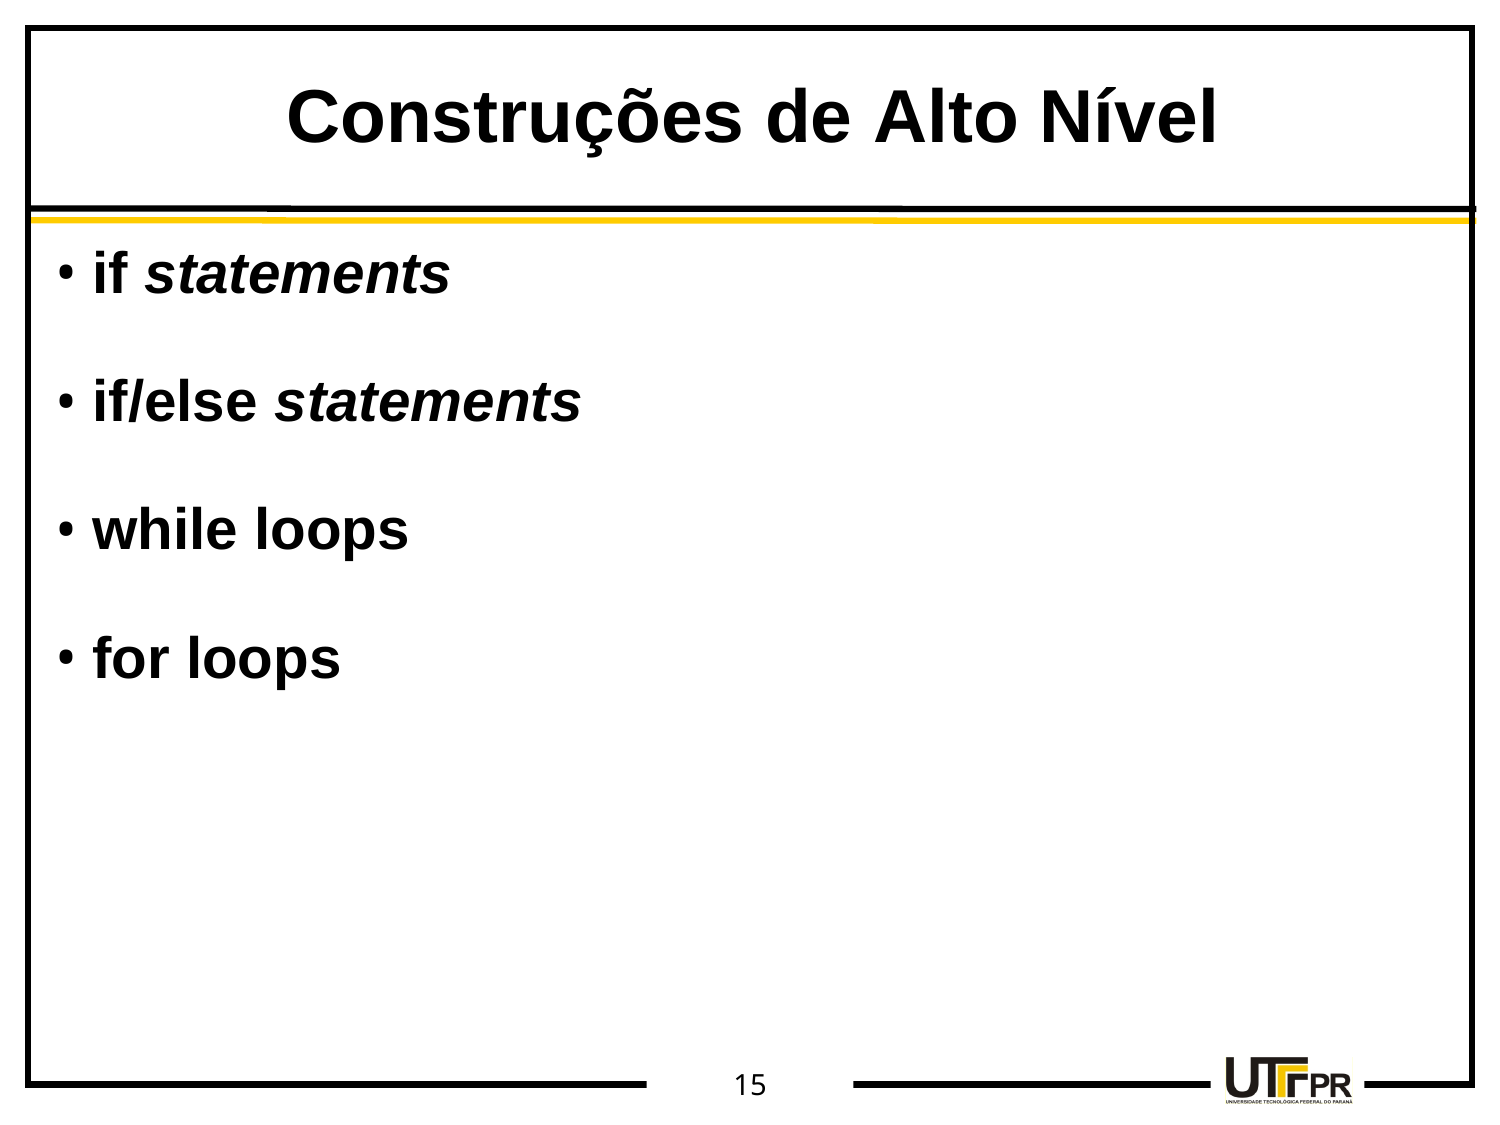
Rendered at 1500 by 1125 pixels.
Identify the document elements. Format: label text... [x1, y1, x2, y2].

title Construções de Alto Nível [29, 29, 1477, 207]
picture [1225, 1095, 1353, 1104]
list if statements if/else statements while loops for loops [41, 236, 1447, 1095]
